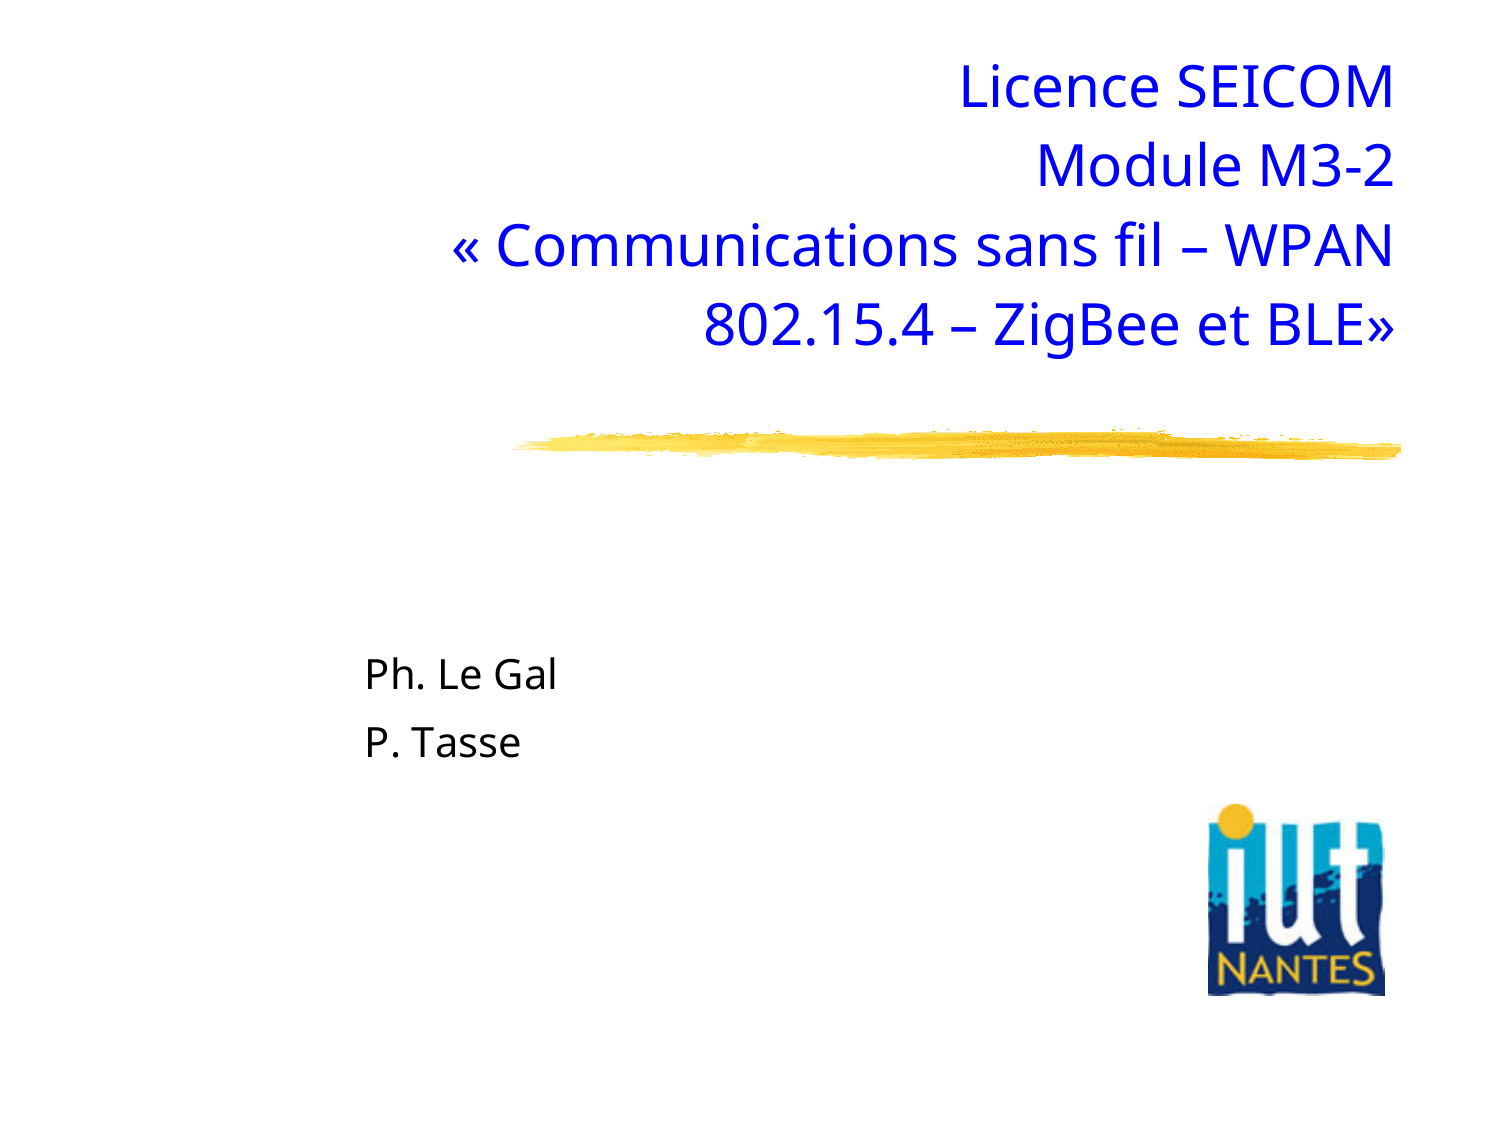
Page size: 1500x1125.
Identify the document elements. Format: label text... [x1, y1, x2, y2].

text_box Licence SEICOM Module M3-2 « Communications sans fil – WPAN 802.15.4 – ZigBee et BLE» [123, 67, 1396, 340]
picture [512, 424, 1401, 467]
picture [1208, 804, 1385, 996]
subtitle Ph. Le Gal P. Tasse [350, 637, 1401, 940]
